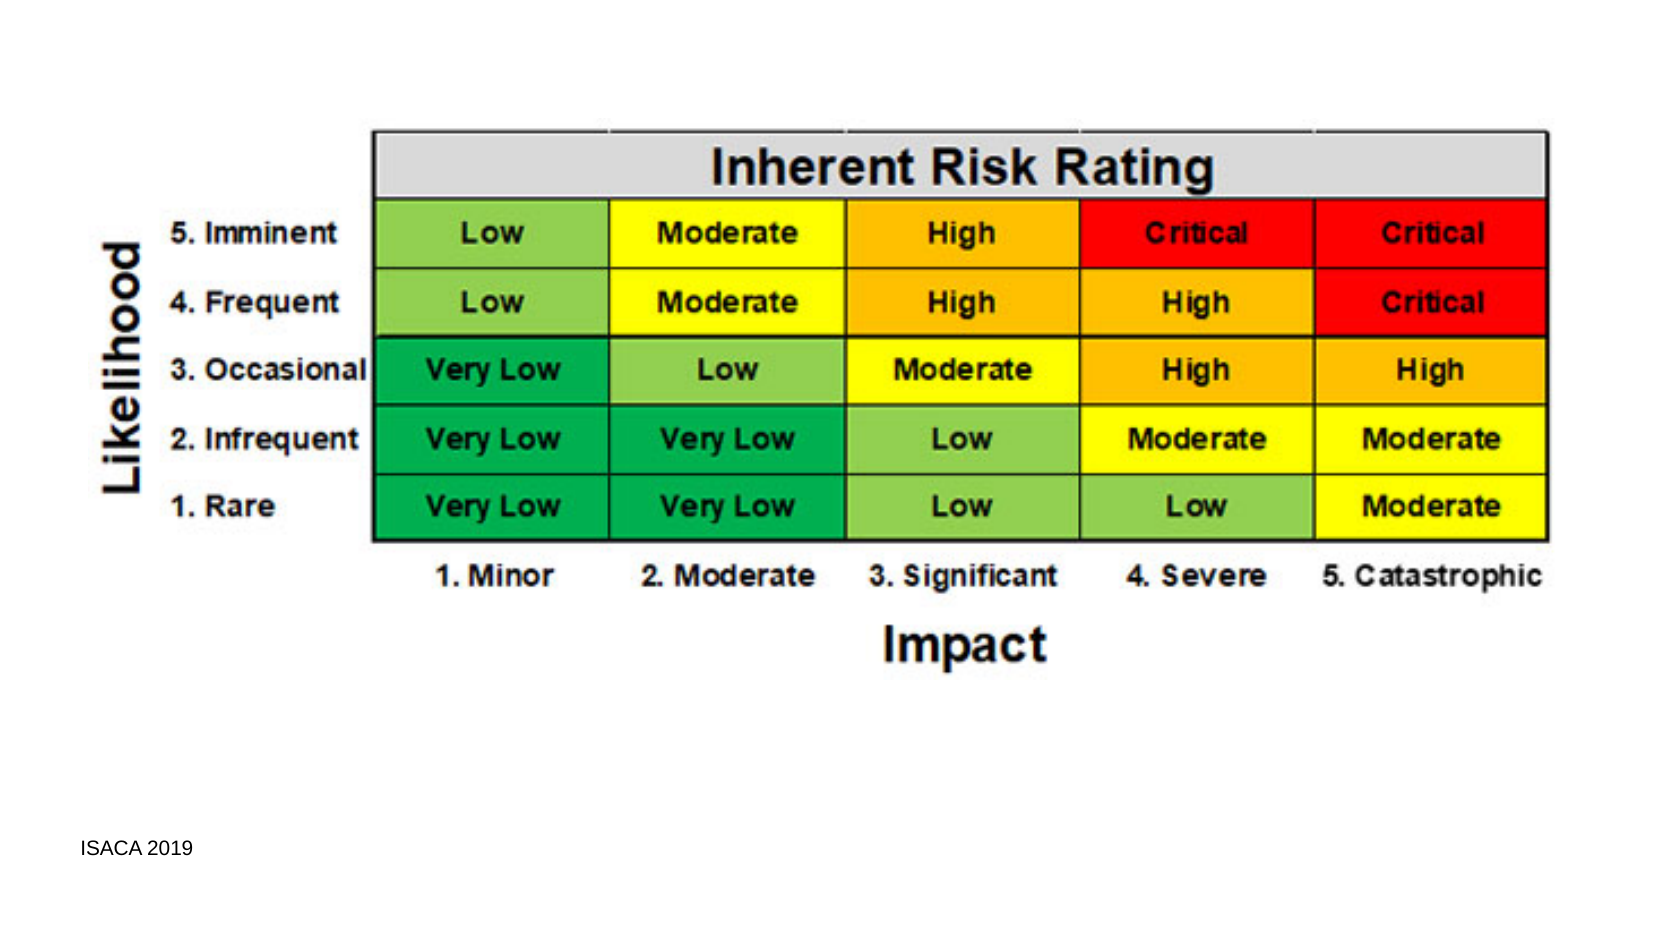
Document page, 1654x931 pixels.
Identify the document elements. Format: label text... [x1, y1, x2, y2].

text_box ISACA 2019 [65, 826, 355, 867]
picture [88, 118, 1559, 680]
